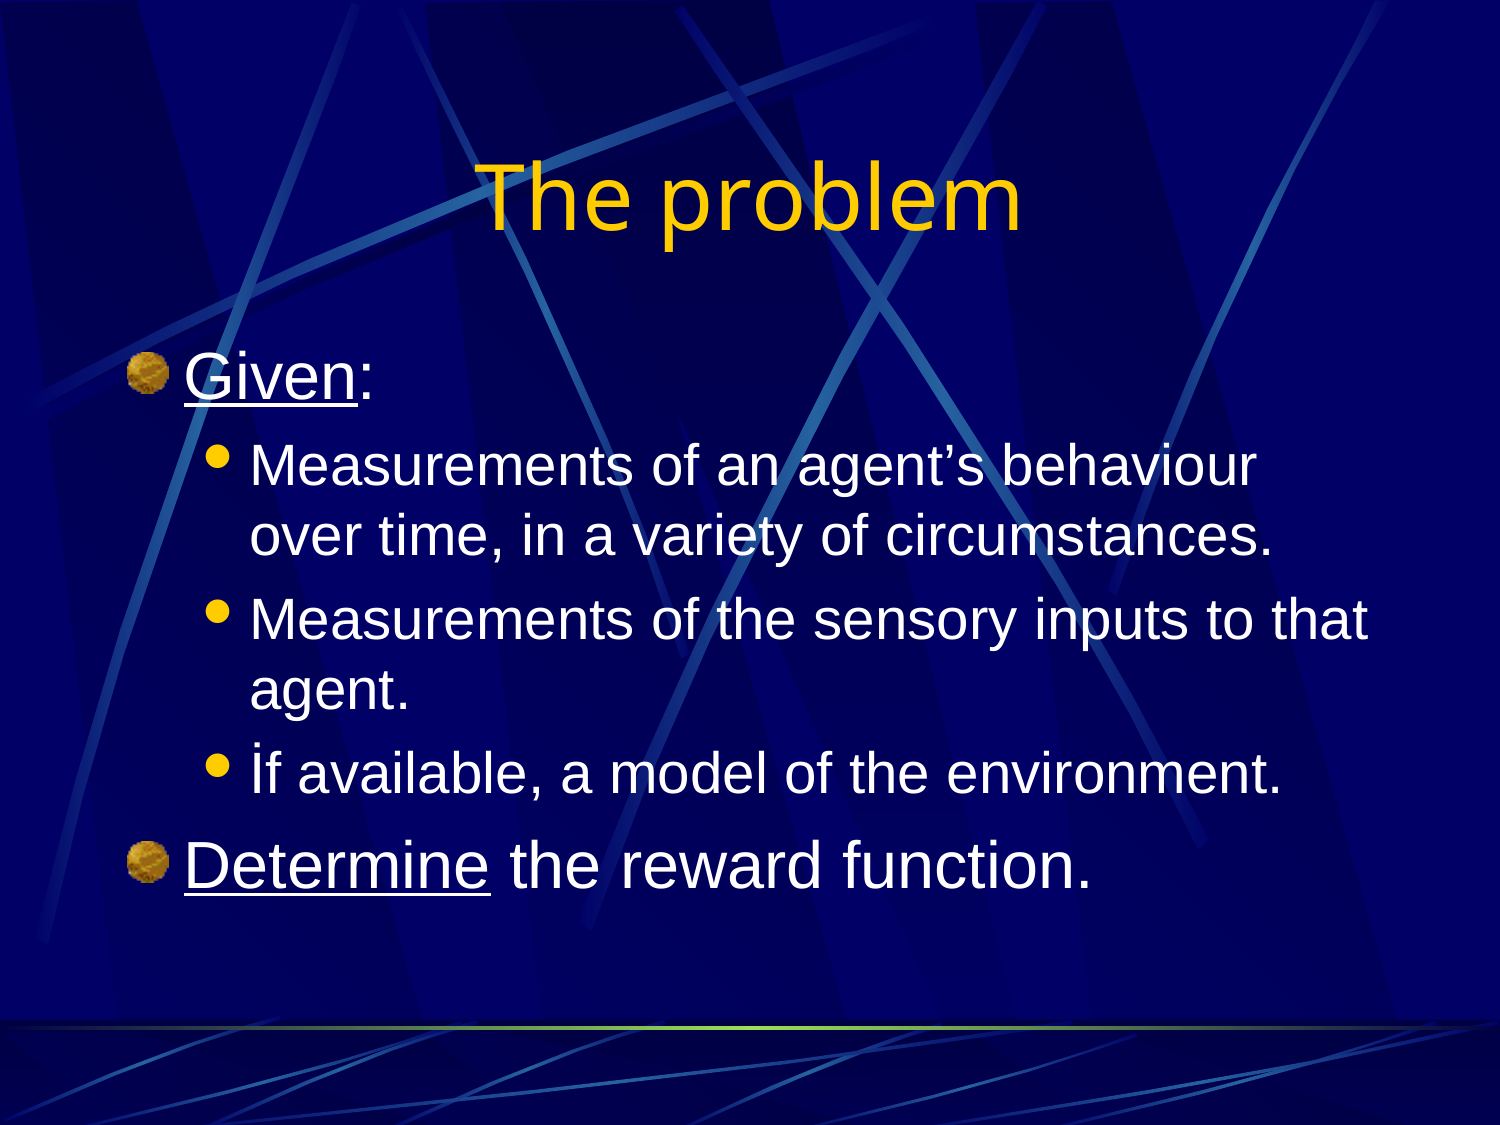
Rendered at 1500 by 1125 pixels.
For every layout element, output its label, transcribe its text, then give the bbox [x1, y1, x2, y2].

title The problem [112, 131, 1388, 257]
list Given: Measurements of an agent’s behaviour over time, in a variety of circumstances. Measurements of the sensory inputs to that agent. İf available, a model of the environment. Determine the reward function. [112, 324, 1388, 1000]
